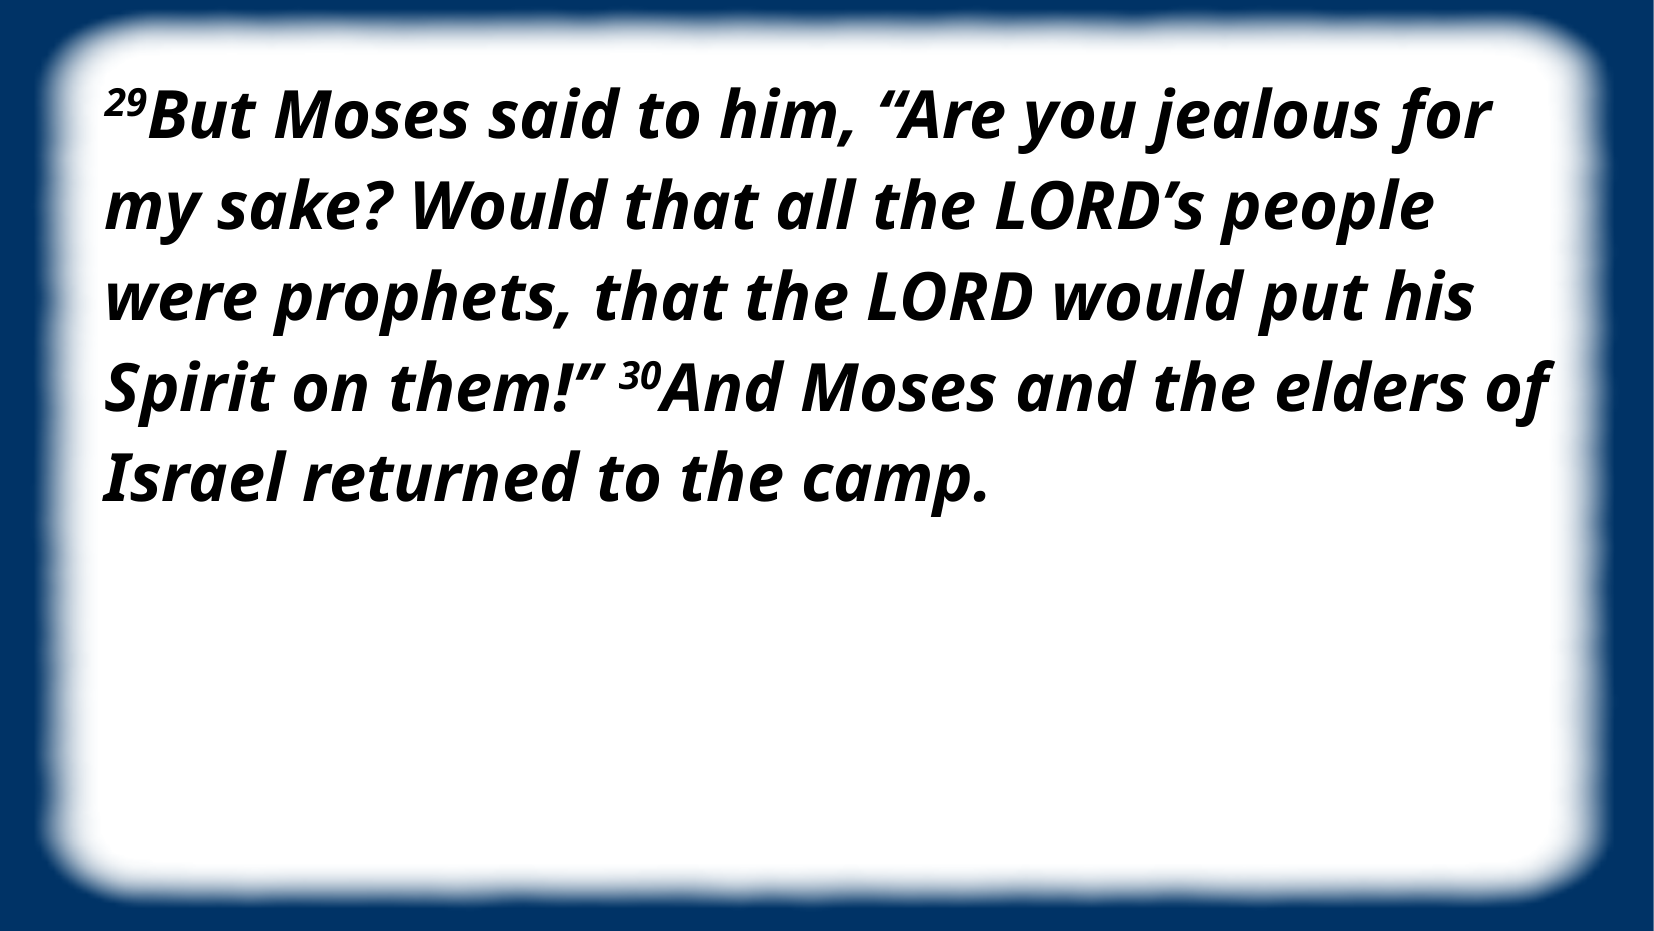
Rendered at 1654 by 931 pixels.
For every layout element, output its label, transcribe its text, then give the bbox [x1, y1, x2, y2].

text_box 29But Moses said to him, “Are you jealous for my sake? Would that all the LORD’s people were prophets, that the LORD would put his Spirit on them!” 30And Moses and the elders of Israel returned to the camp. [90, 60, 1576, 931]
picture [0, 0, 1654, 931]
